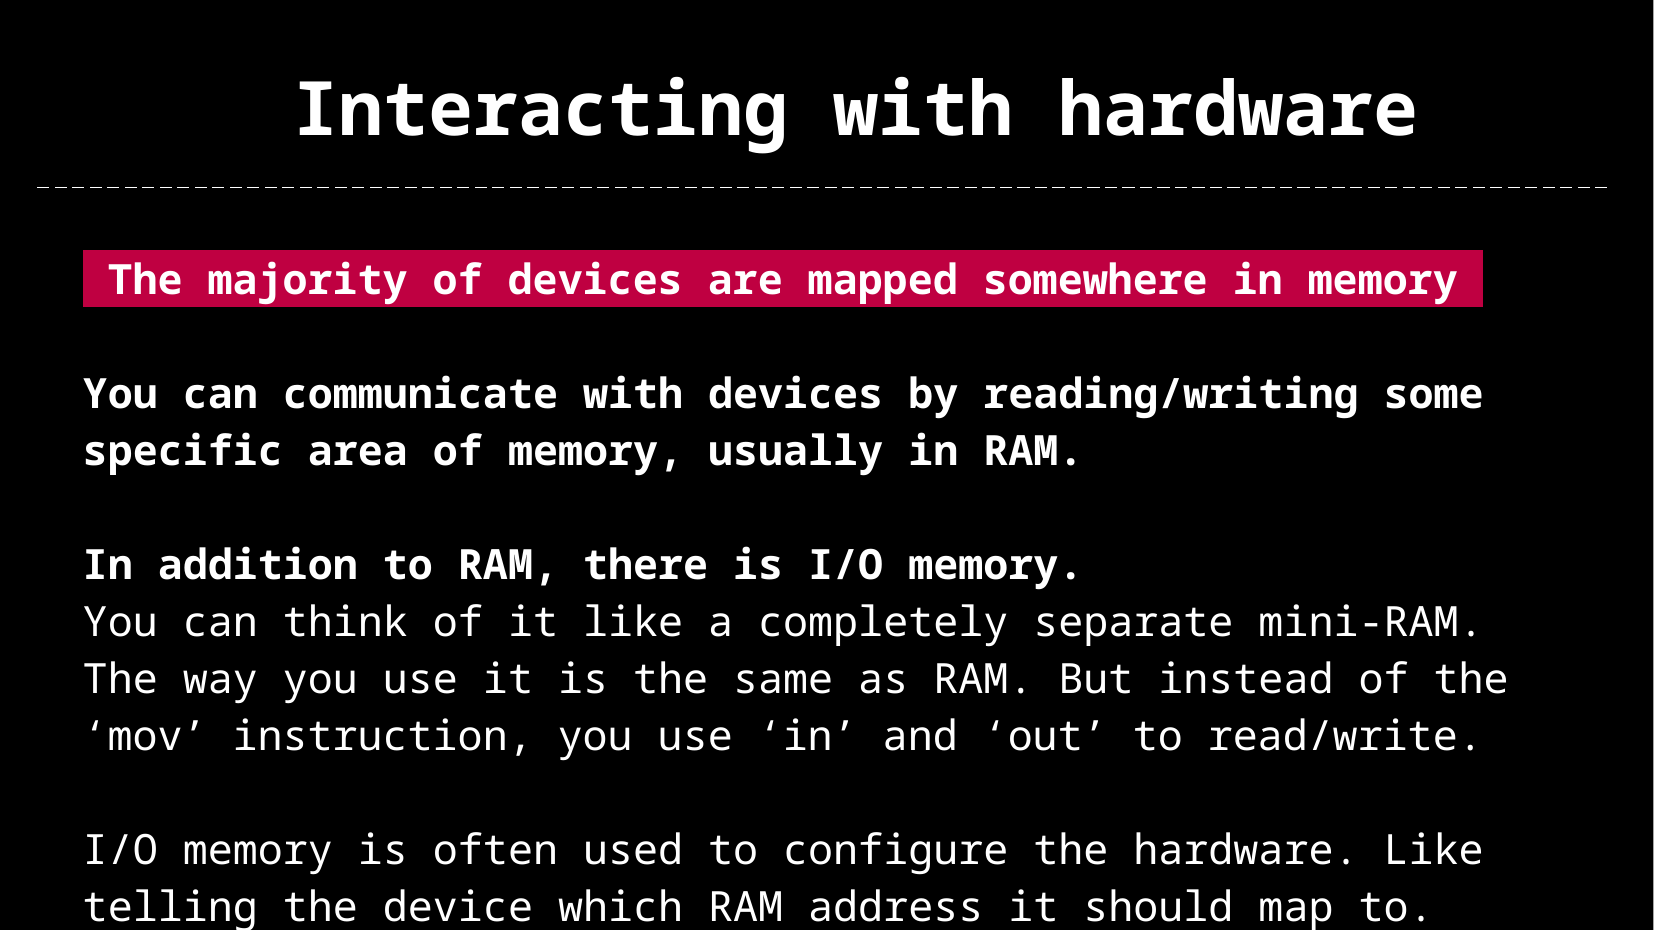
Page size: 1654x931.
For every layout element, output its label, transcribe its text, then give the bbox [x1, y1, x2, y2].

title Interacting with hardware [112, 24, 1601, 188]
text_box The majority of devices are mapped somewhere in memory You can communicate with devices by reading/writing some specific area of memory, usually in RAM. In addition to RAM, there is I/O memory. You can think of it like a completely separate mini-RAM. The way you use it is the same as RAM. But instead of the ‘mov’ instruction, you use ‘in’ and ‘out’ to read/write. I/O memory is often used to configure the hardware. Like telling the device which RAM address it should map to. [82, 249, 1576, 931]
